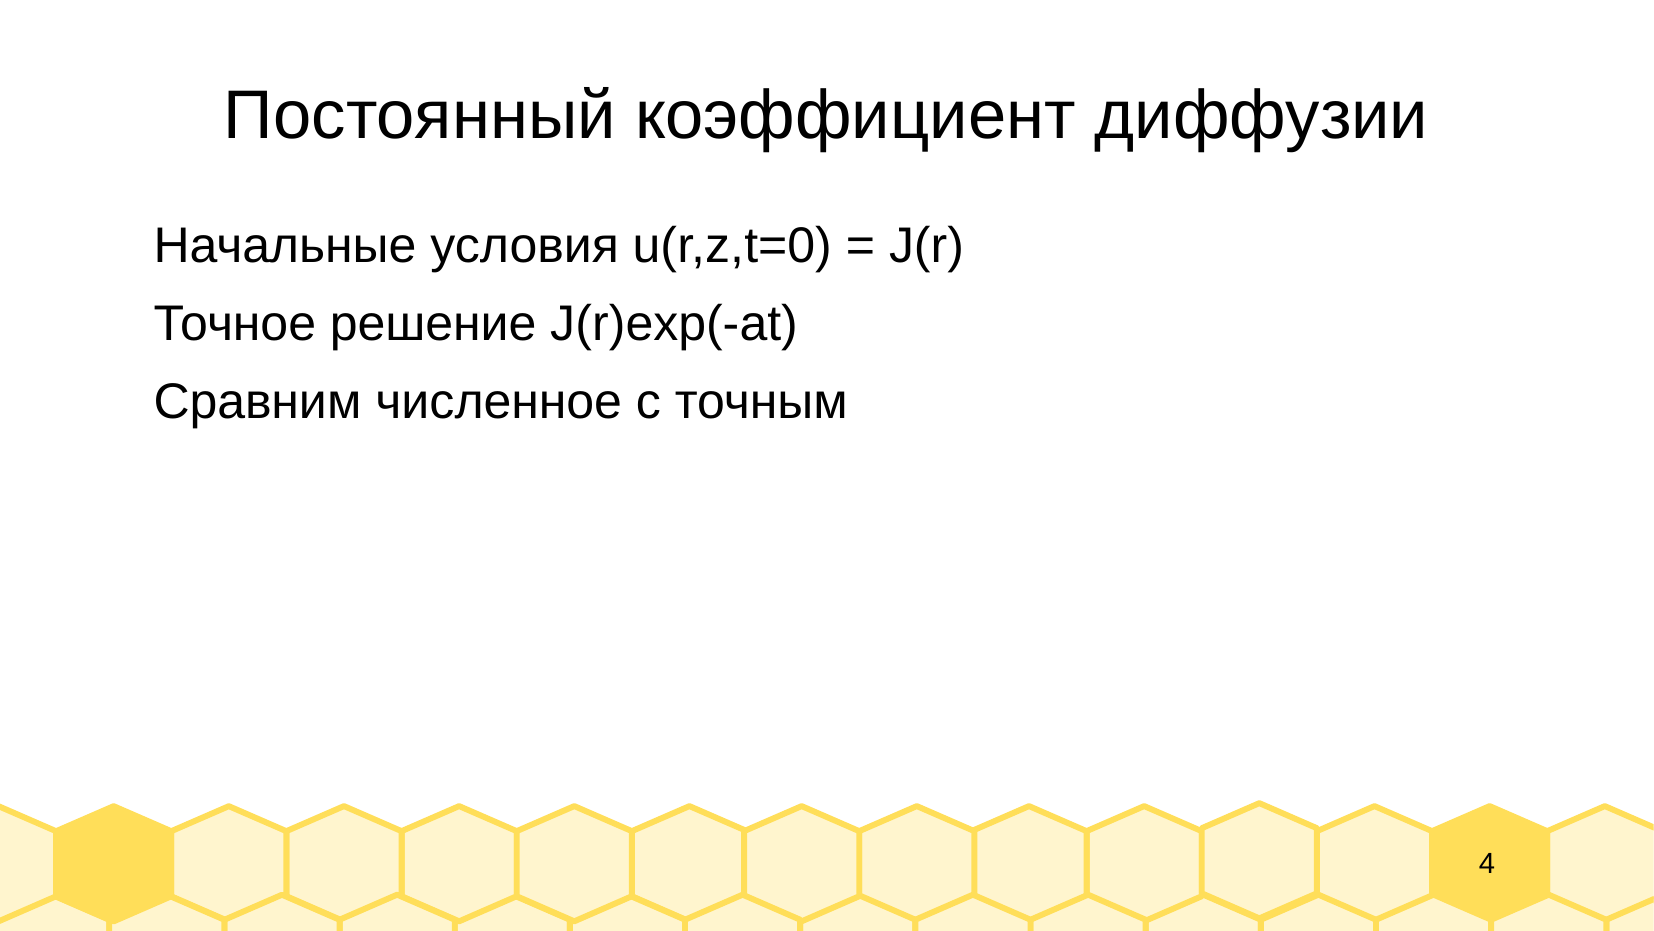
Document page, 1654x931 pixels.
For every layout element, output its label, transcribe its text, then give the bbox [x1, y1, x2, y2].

title Постоянный коэффициент диффузии [82, 37, 1571, 193]
list Начальные условия u(r,z,t=0) = J(r) Точное решение J(r)exp(-at) Сравним численное с точным [82, 217, 1571, 758]
